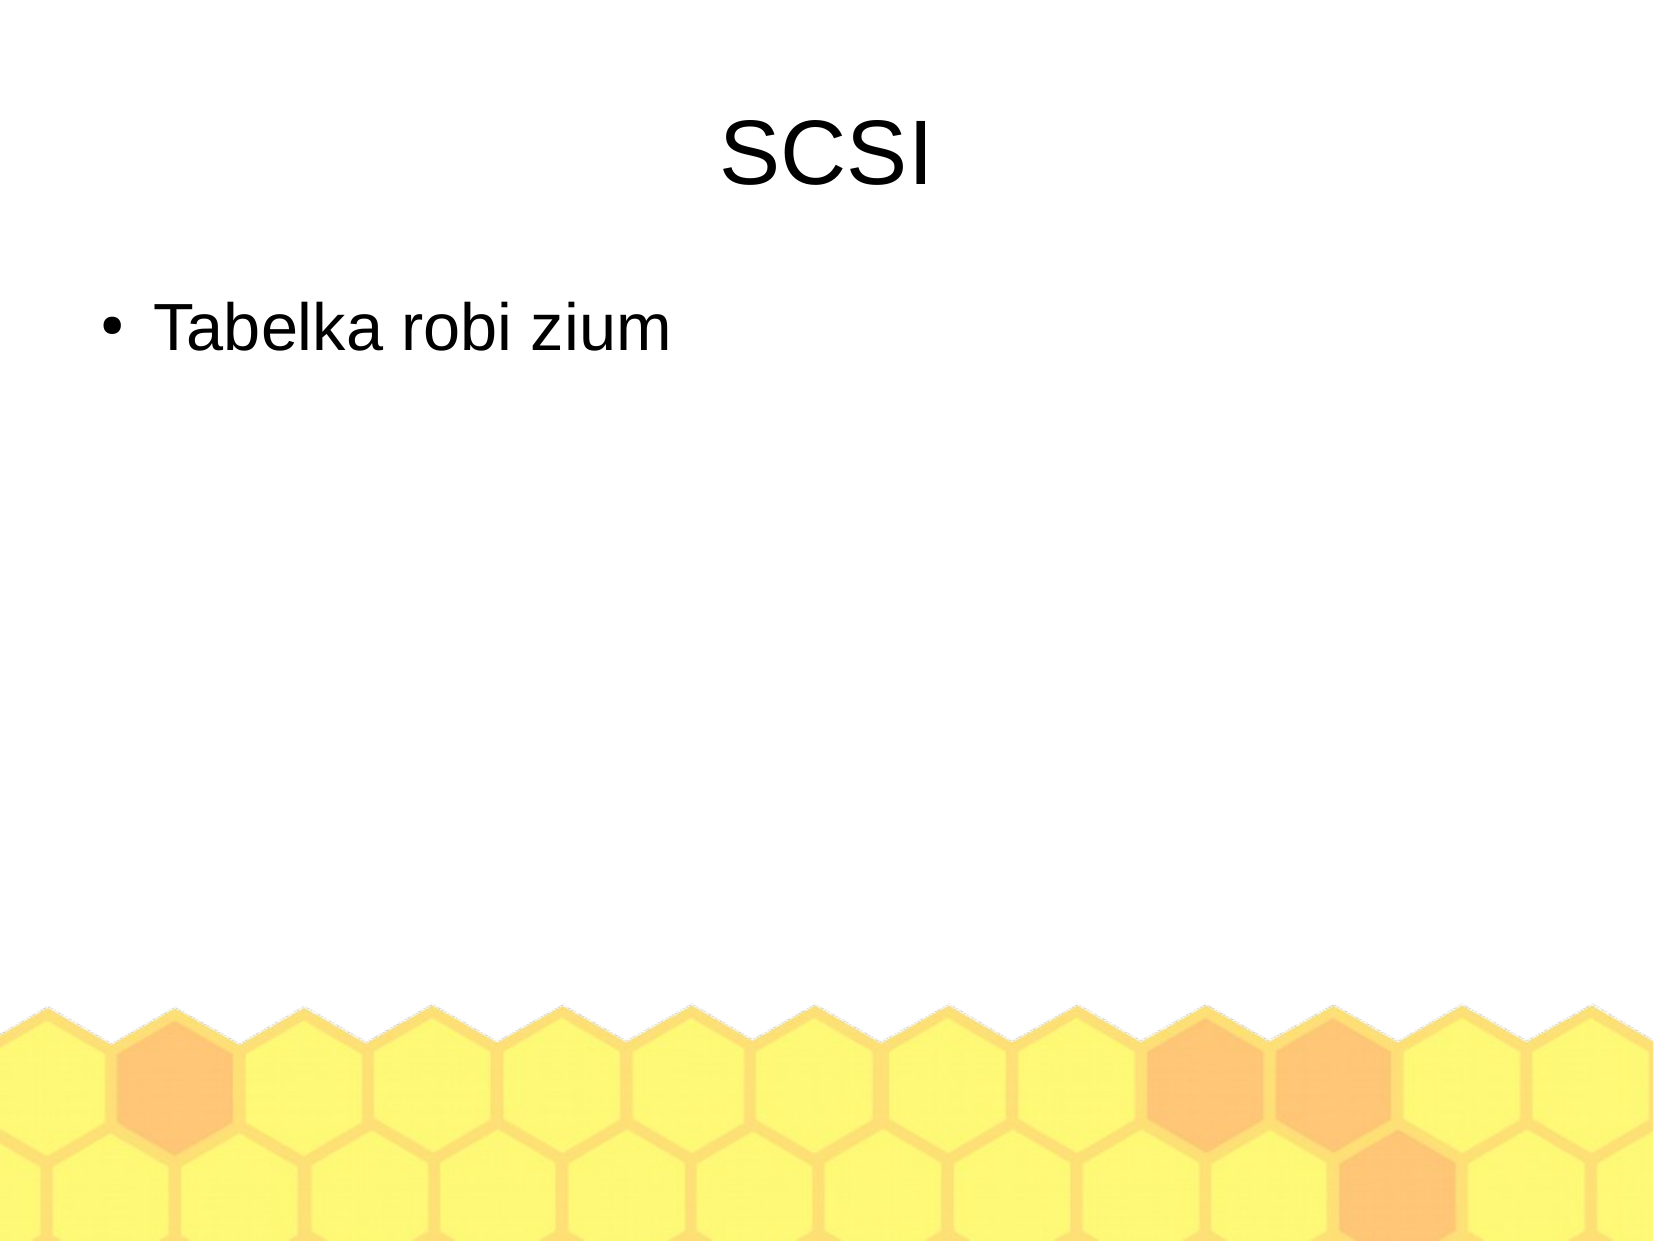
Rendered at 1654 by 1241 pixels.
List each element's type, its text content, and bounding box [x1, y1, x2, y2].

picture [0, 1001, 1654, 1241]
list Tabelka robi zium [82, 290, 1571, 1010]
title SCSI [82, 49, 1571, 257]
